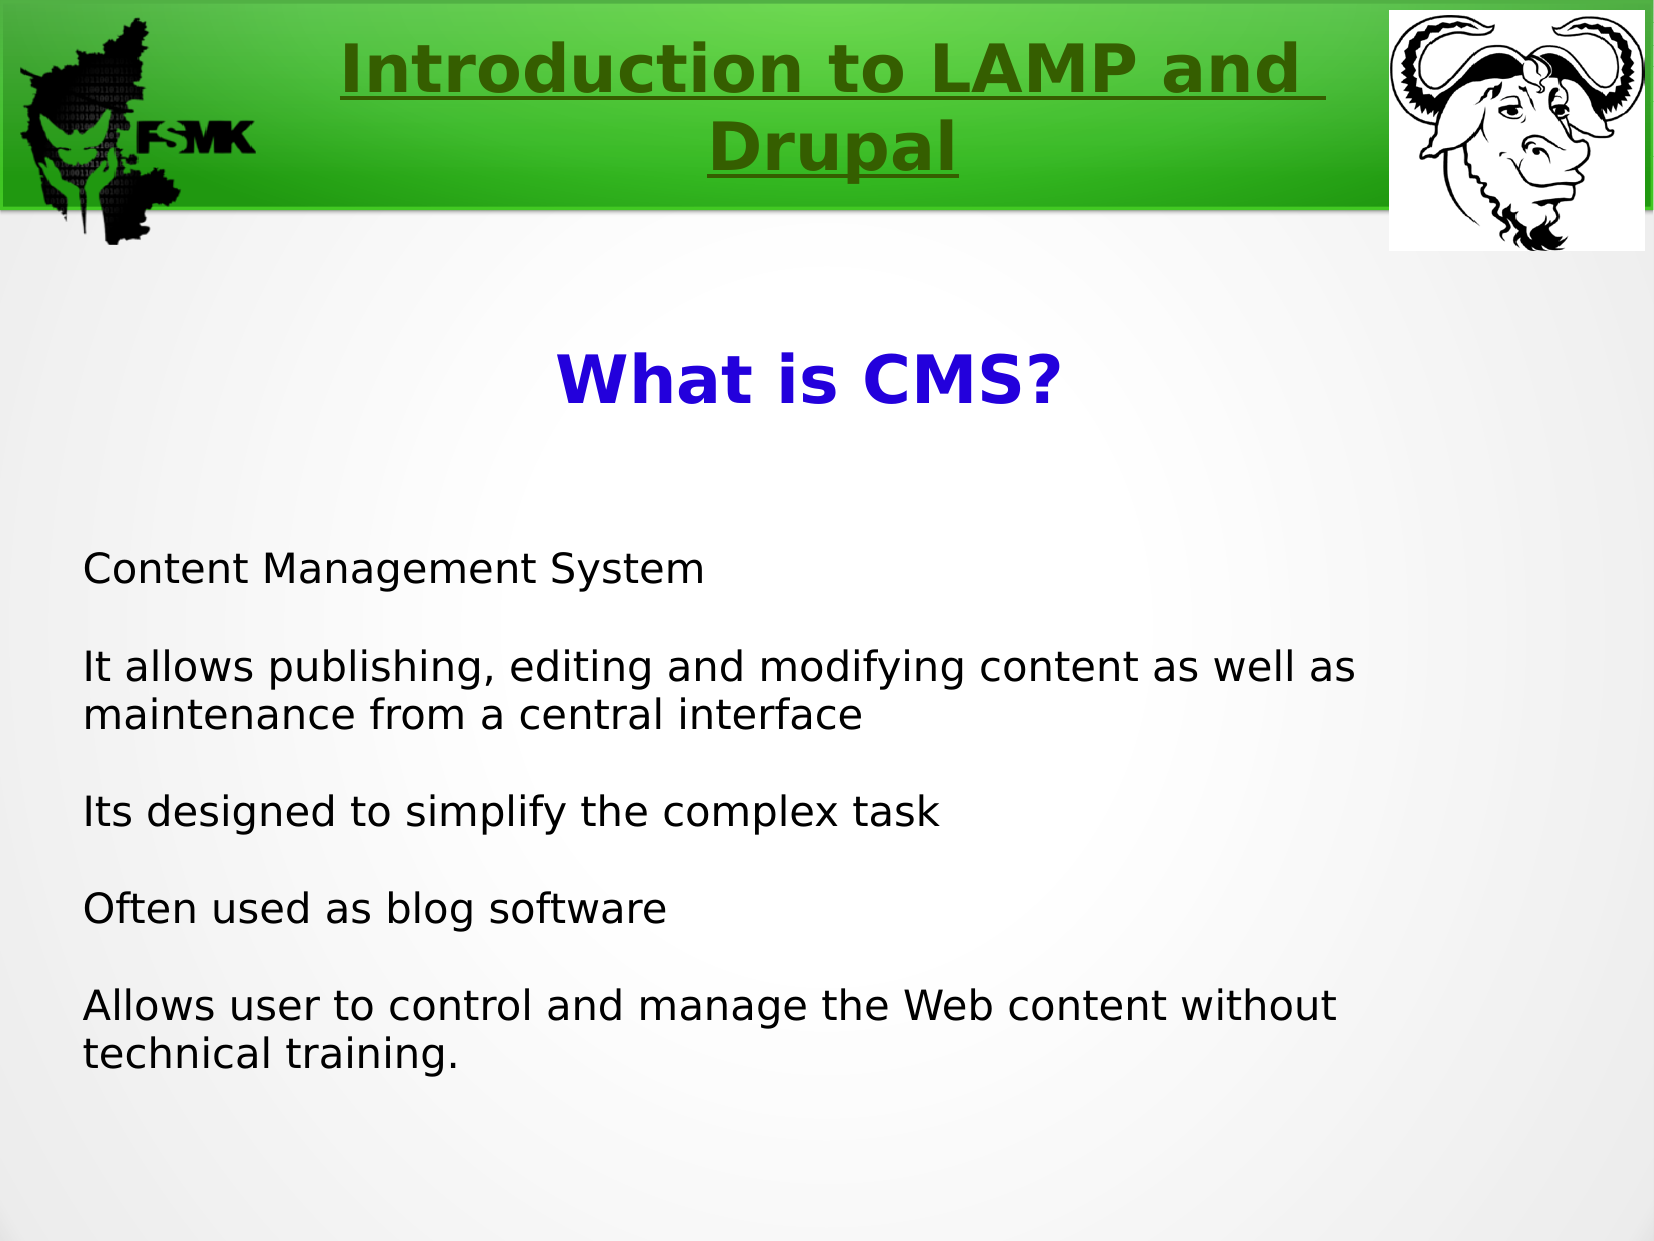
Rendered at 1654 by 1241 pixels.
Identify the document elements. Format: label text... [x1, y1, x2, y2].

text_box What is CMS? Content Management System It allows publishing, editing and modifying content as well as maintenance from a central interface Its designed to simplify the complex task Often used as blog software Allows user to control and manage the Web content without technical training. [82, 266, 1538, 1176]
title Introduction to LAMP and Drupal [274, 12, 1389, 204]
picture [3, 2, 274, 259]
picture [1389, 10, 1645, 251]
